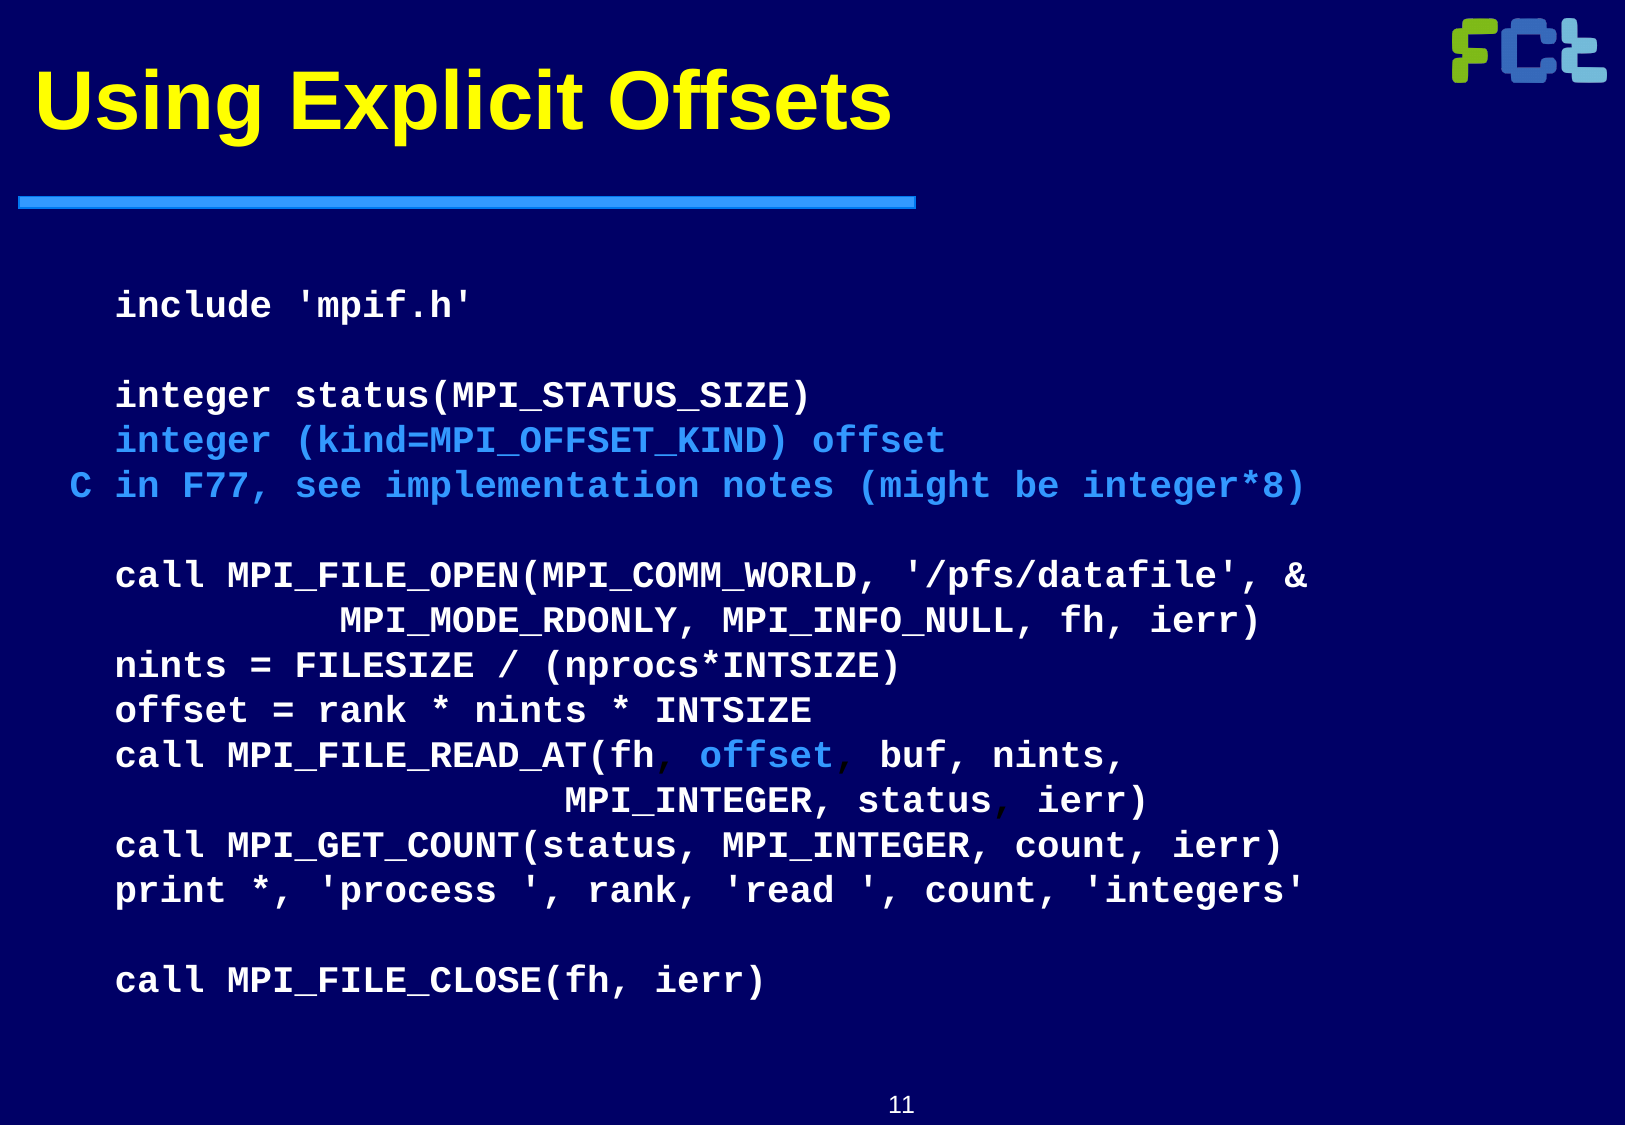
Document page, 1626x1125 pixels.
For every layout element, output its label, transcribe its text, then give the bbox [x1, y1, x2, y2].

title Using Explicit Offsets [19, 7, 1606, 185]
text_box <number> [428, 1080, 1376, 1116]
text_box include 'mpif.h' integer status(MPI_STATUS_SIZE) integer (kind=MPI_OFFSET_KIND) offset C in F77, see implementation notes (might be integer*8) call MPI_FILE_OPEN(MPI_COMM_WORLD, '/pfs/datafile', & MPI_MODE_RDONLY, MPI_INFO_NULL, fh, ierr) nints = FILESIZE / (nprocs*INTSIZE) offset = rank * nints * INTSIZE call MPI_FILE_READ_AT(fh, offset, buf, nints, MPI_INTEGER, status, ierr) call MPI_GET_COUNT(status, MPI_INTEGER, count, ierr) print *, 'process ', rank, 'read ', count, 'integers' call MPI_FILE_CLOSE(fh, ierr) [54, 272, 1323, 1053]
